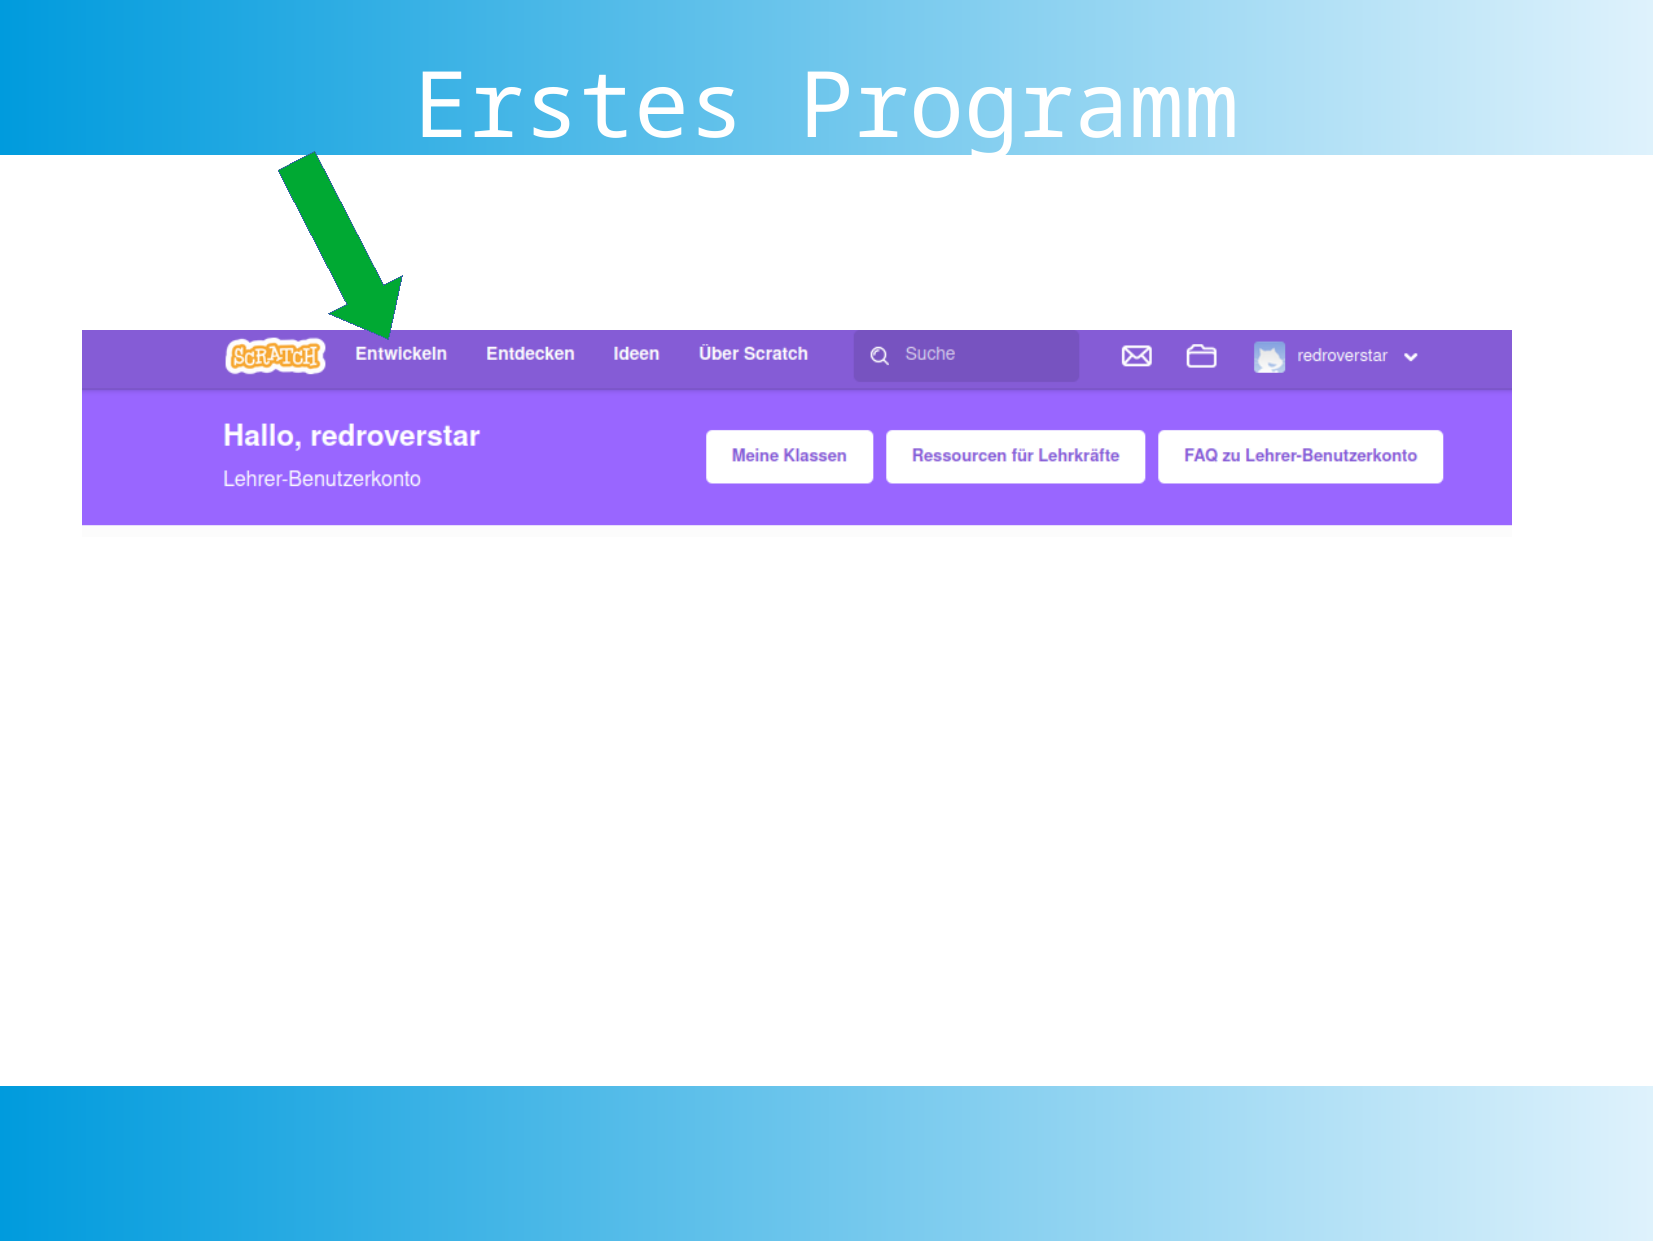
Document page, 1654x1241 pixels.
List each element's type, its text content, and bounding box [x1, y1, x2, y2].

title Erstes Programm [82, 40, 1571, 163]
picture [82, 330, 1512, 537]
text_box [278, 151, 403, 340]
